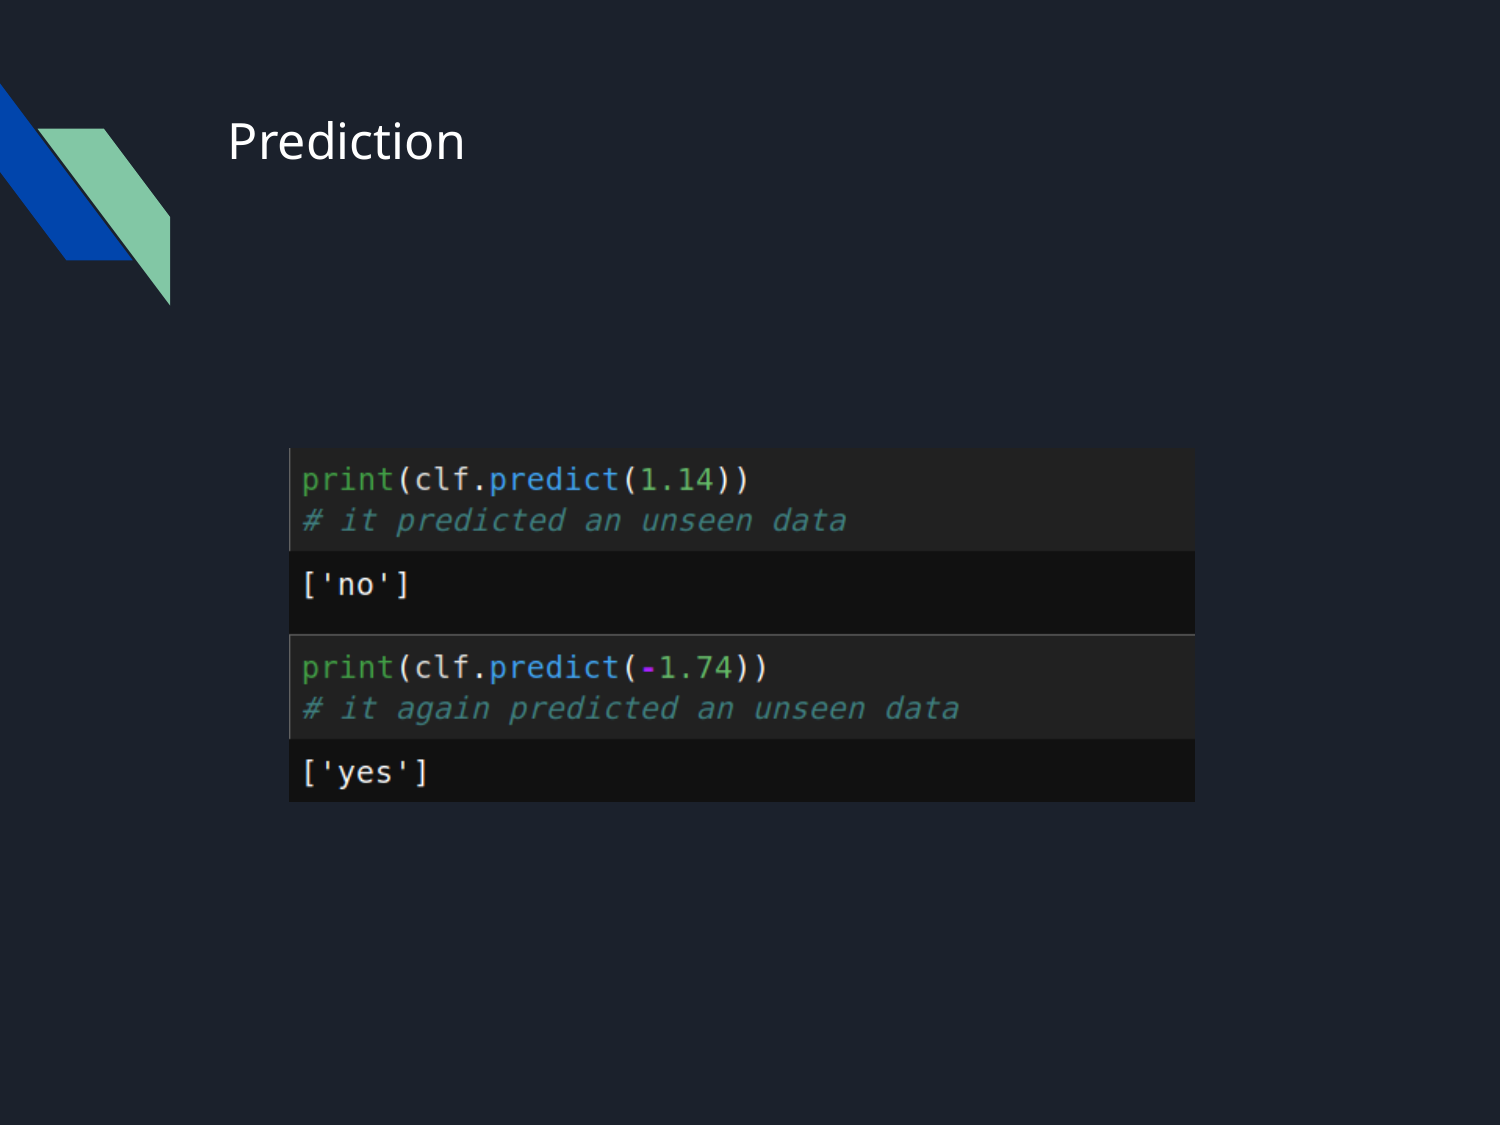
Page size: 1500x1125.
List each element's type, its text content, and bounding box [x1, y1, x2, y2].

picture [289, 448, 1195, 802]
title Prediction [212, 86, 1368, 236]
